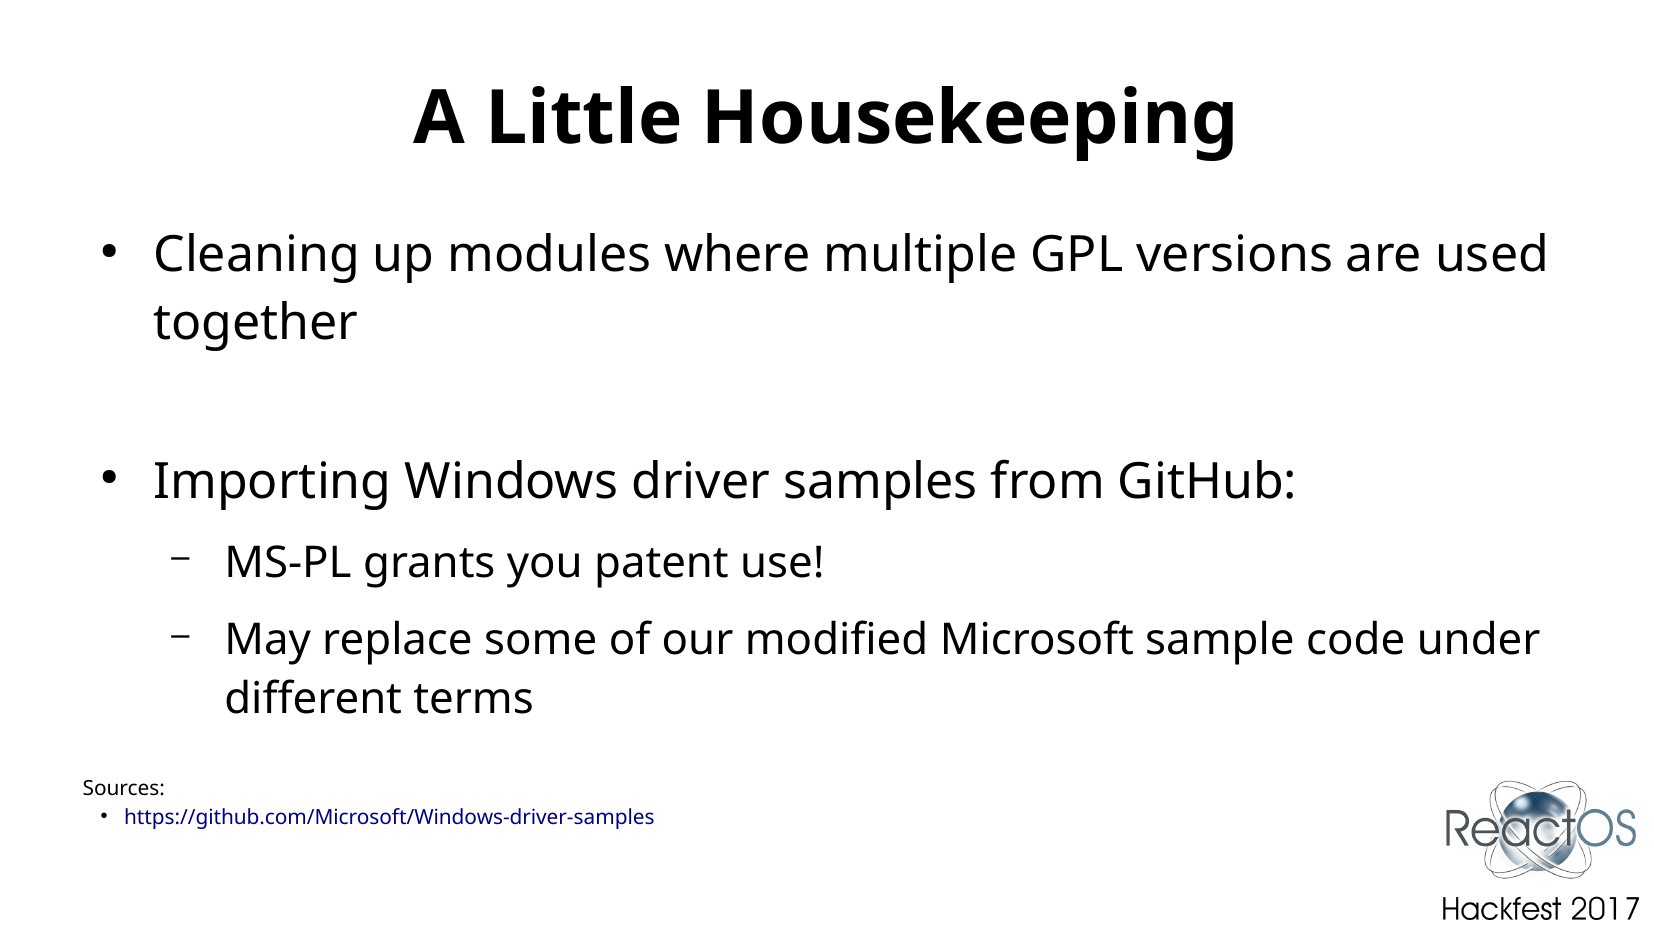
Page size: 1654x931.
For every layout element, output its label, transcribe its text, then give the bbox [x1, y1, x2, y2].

title A Little Housekeeping [82, 37, 1571, 193]
list Sources: https://github.com/Microsoft/Windows-driver-samples [82, 773, 1418, 922]
picture [1440, 779, 1642, 920]
list Cleaning up modules where multiple GPL versions are used together Importing Windows driver samples from GitHub: MS-PL grants you patent use! May replace some of our modified Microsoft sample code under different terms [82, 217, 1571, 758]
